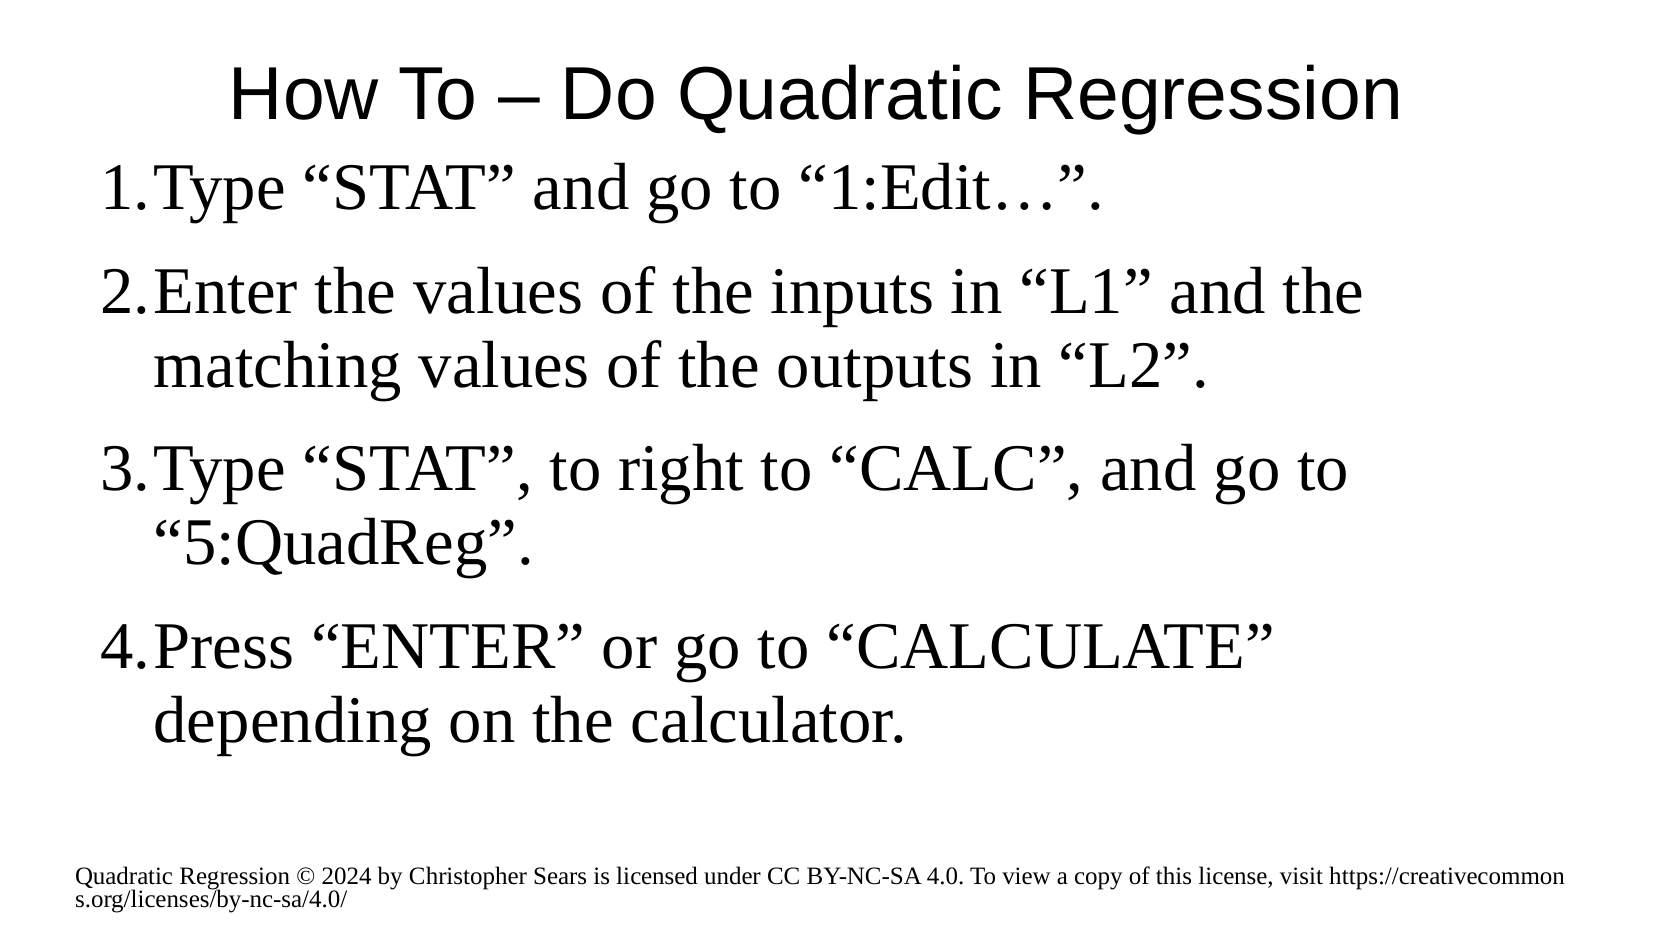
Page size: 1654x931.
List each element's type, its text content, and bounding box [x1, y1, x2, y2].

title How To – Do Quadratic Regression [82, 37, 1571, 150]
list Type “STAT” and go to “1:Edit…”. Enter the values of the inputs in “L1” and the matching values of the outputs in “L2”. Type “STAT”, to right to “CALC”, and go to “5:QuadReg”. Press “ENTER” or go to “CALCULATE” depending on the calculator. [82, 150, 1571, 826]
